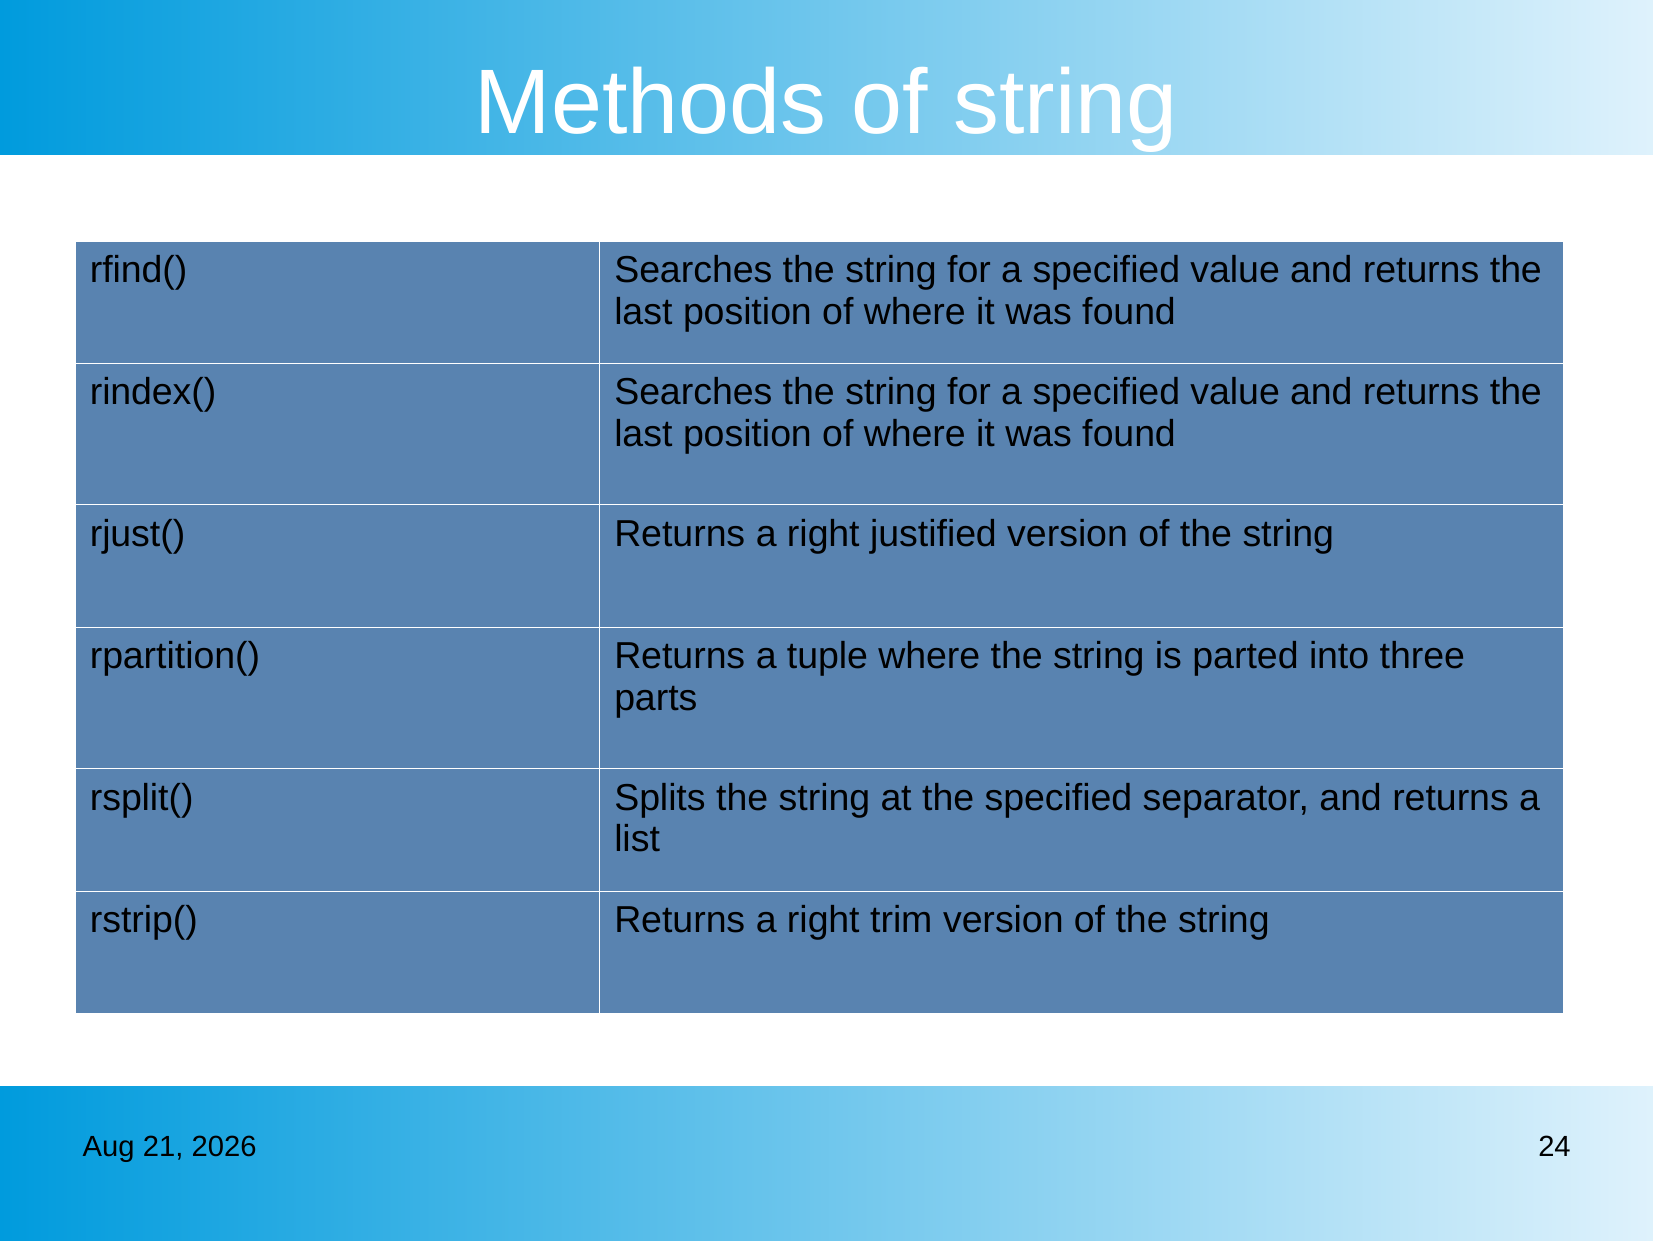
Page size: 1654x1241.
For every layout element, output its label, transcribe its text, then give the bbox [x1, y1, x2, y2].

table_cell rindex() [76, 364, 599, 504]
table_cell rjust() [76, 505, 599, 627]
table_cell Splits the string at the specified separator, and returns a list [600, 769, 1563, 891]
table_cell Searches the string for a specified value and returns the last position of where it was found [600, 364, 1563, 504]
table_cell rstrip() [76, 892, 599, 1013]
table_cell Returns a right justified version of the string [600, 505, 1563, 627]
table_header Searches the string for a specified value and returns the last position of where it was found [600, 242, 1563, 363]
table_cell rsplit() [76, 769, 599, 891]
table_header rfind() [76, 242, 599, 363]
table_cell Returns a right trim version of the string [600, 892, 1563, 1013]
title Methods of string [82, 49, 1571, 155]
table_cell rpartition() [76, 628, 599, 768]
table_cell Returns a tuple where the string is parted into three parts [600, 628, 1563, 768]
